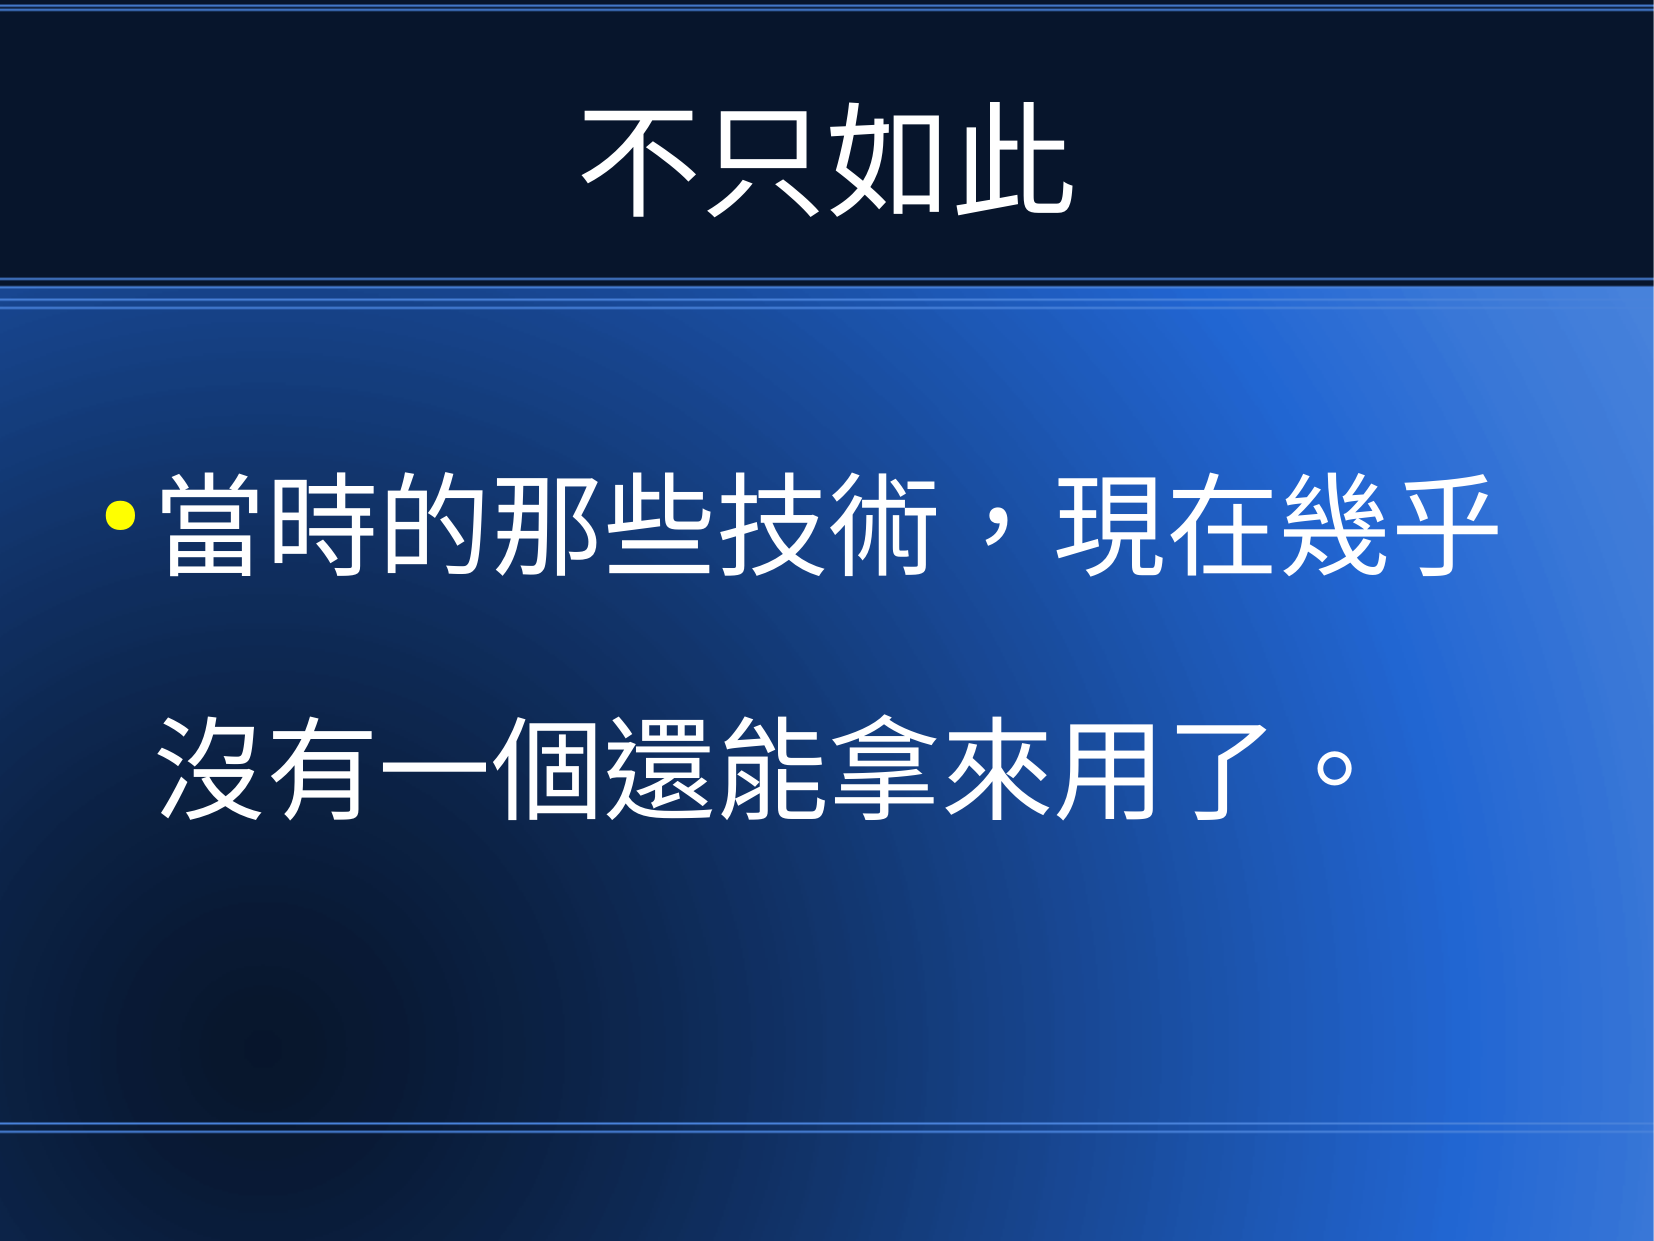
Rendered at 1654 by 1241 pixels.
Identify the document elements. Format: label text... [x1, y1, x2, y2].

title 不只如此 [82, 49, 1571, 257]
list 當時的那些技術，現在幾乎沒有一個還能拿來用了。 [82, 355, 1571, 1241]
picture [0, 0, 1654, 1241]
